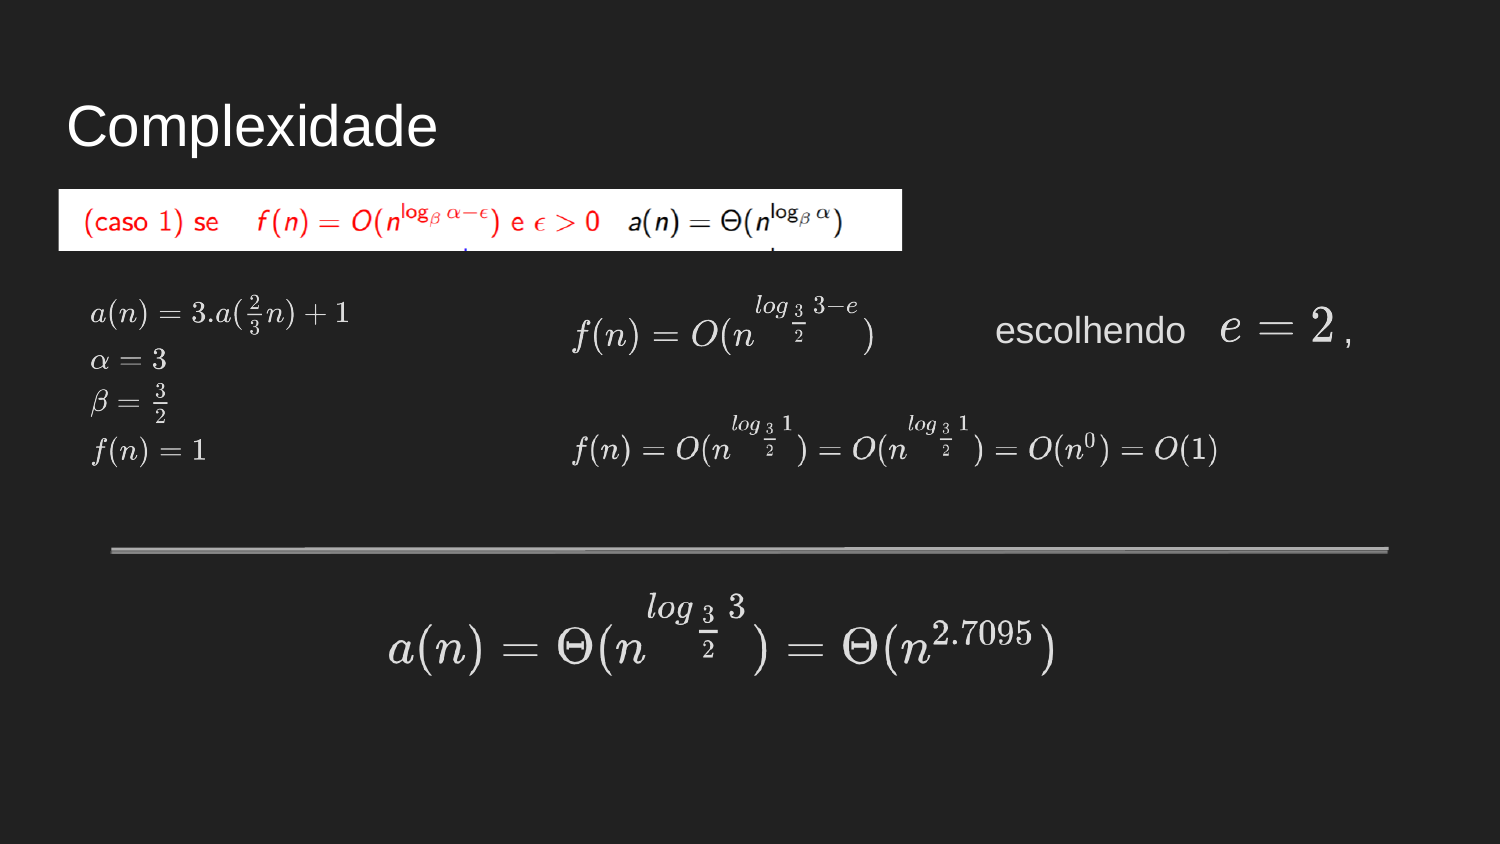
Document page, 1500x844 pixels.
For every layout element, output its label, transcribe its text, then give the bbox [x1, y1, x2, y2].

picture [1217, 301, 1337, 348]
picture [90, 291, 350, 500]
text_box escolhendo , [980, 291, 1500, 412]
title Complexidade [51, 72, 1449, 167]
picture [570, 291, 876, 359]
picture [58, 189, 903, 251]
picture [570, 411, 1219, 470]
picture [387, 587, 1058, 682]
